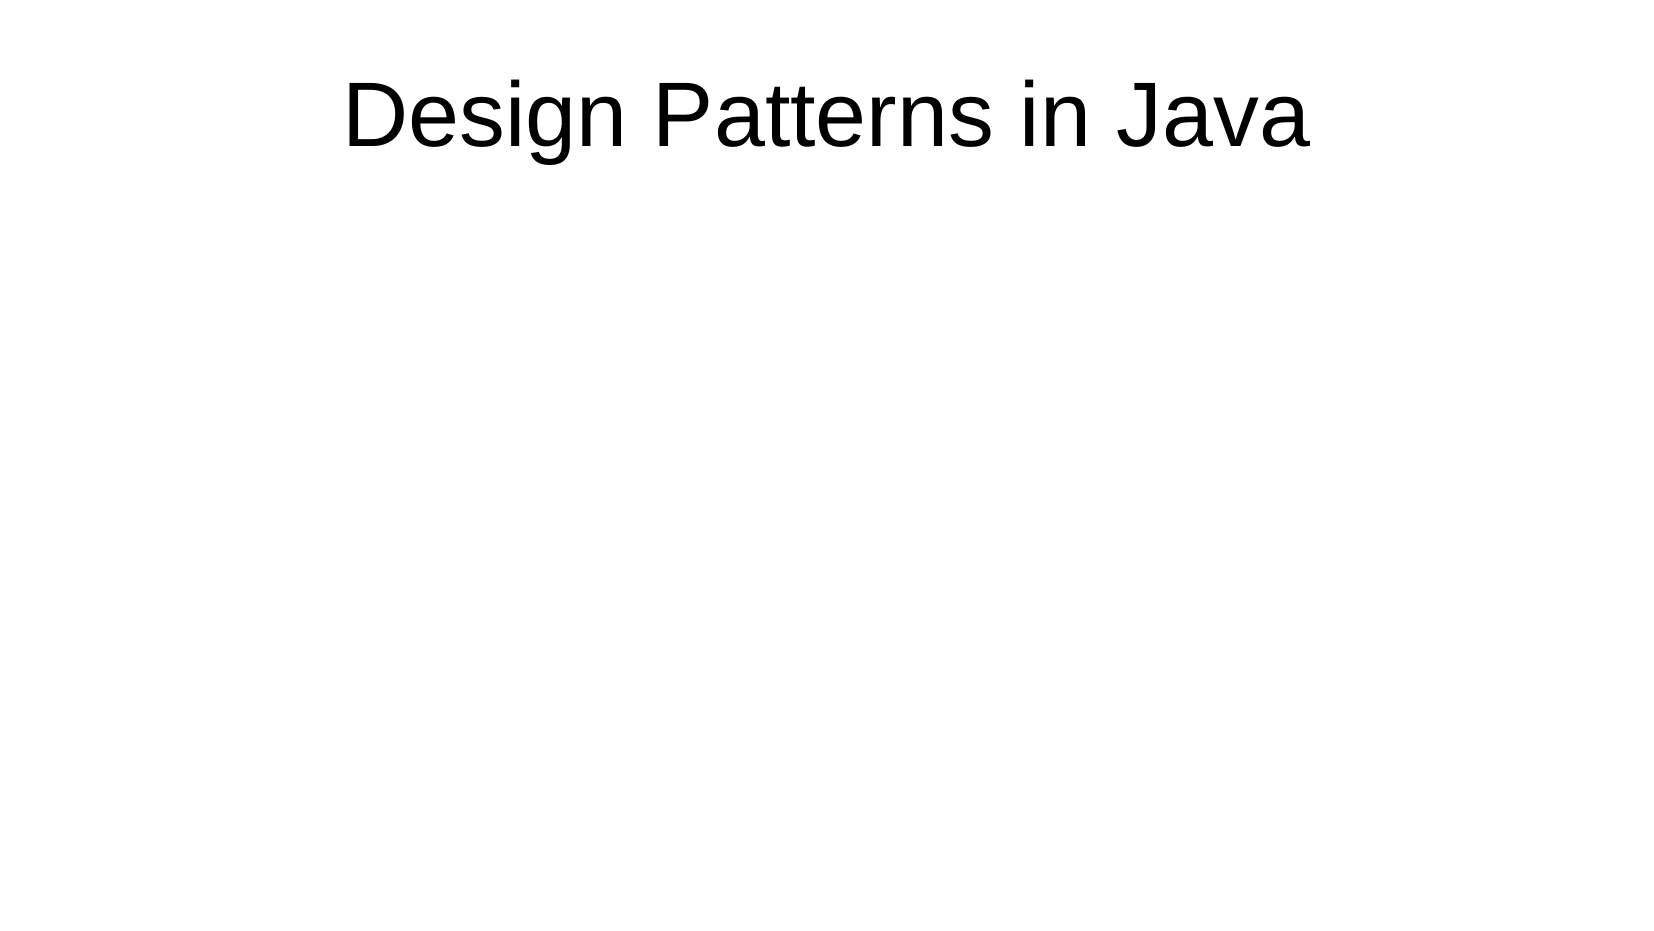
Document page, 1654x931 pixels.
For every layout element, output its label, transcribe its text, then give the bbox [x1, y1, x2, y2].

title Design Patterns in Java [82, 37, 1571, 193]
